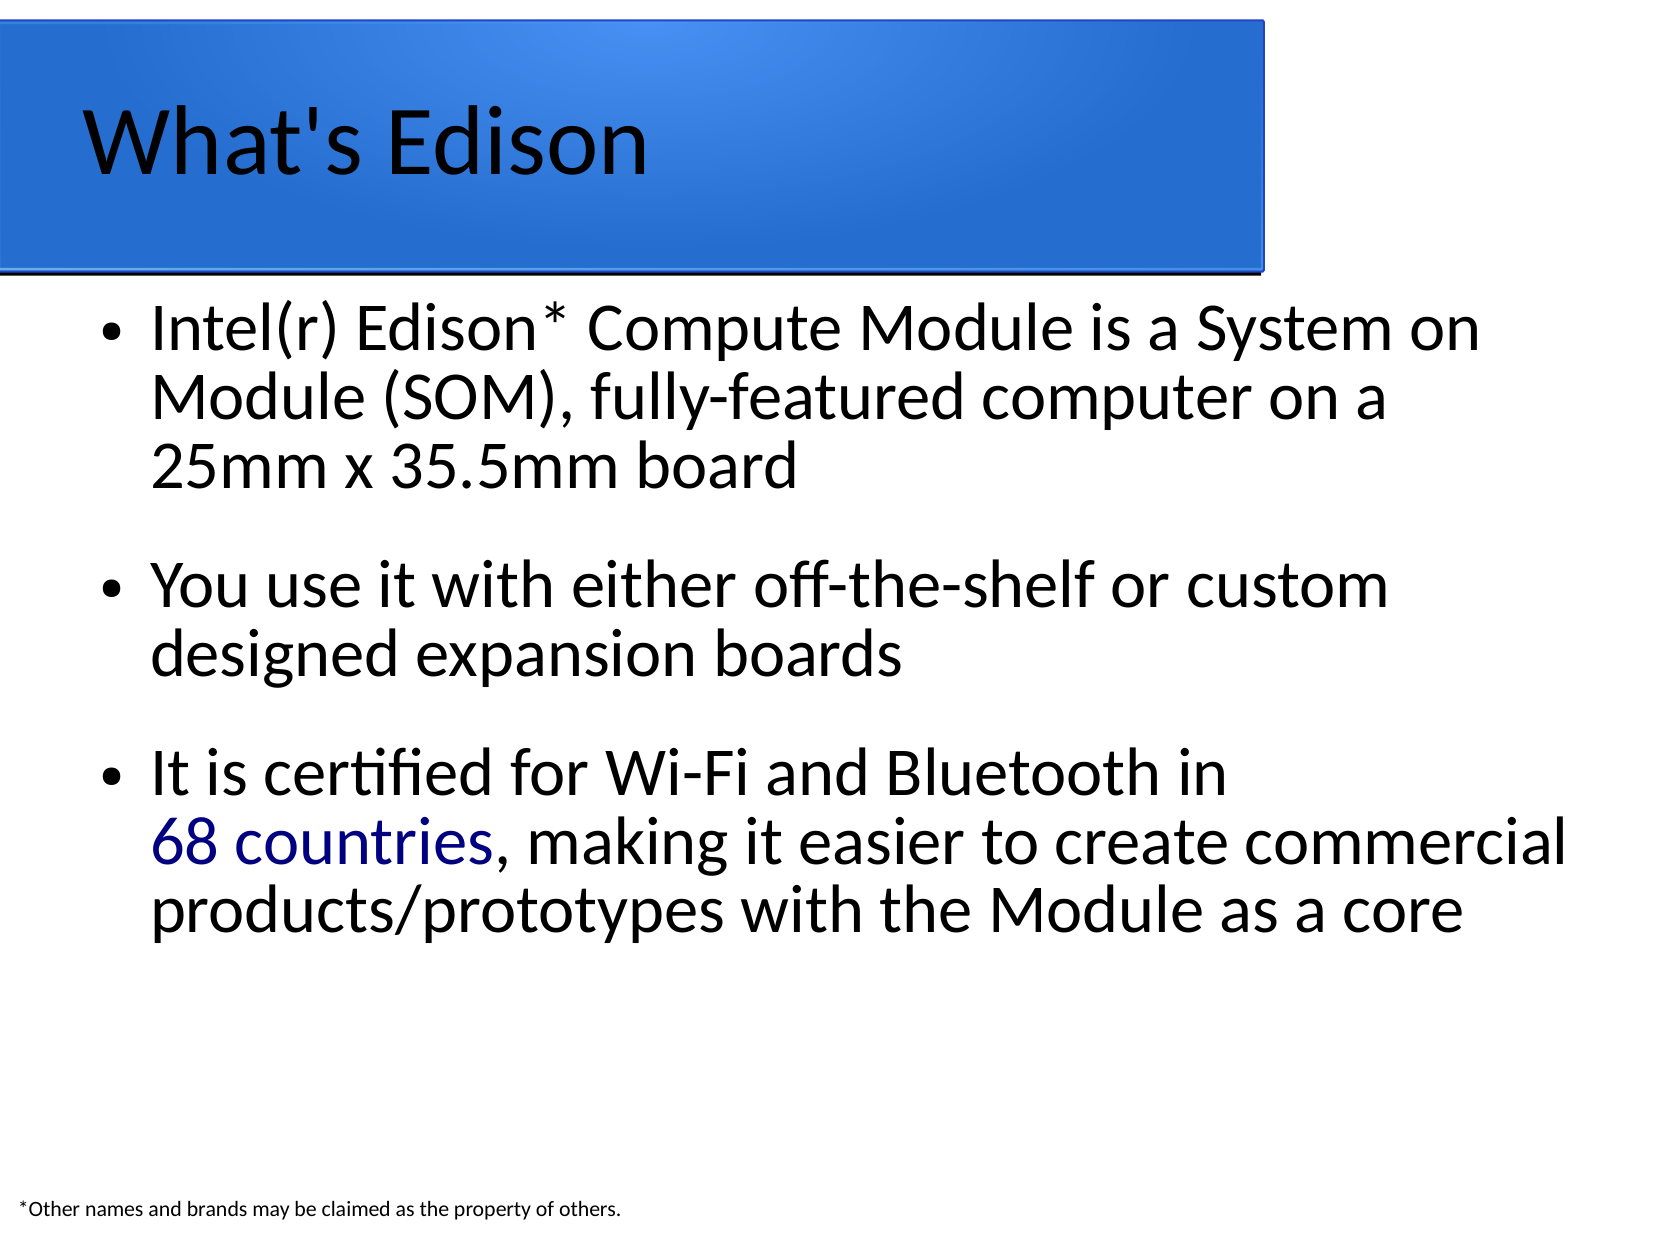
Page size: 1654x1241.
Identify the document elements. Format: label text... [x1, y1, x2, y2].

title What's Edison [82, 47, 1235, 252]
text_box *Other names and brands may be claimed as the property of others. [3, 1192, 638, 1235]
list Intel(r) Edison* Compute Module is a System on Module (SOM), fully-featured computer on a 25mm x 35.5mm board You use it with either off-the-shelf or custom designed expansion boards It is certified for Wi-Fi and Bluetooth in 68 countries, making it easier to create commercial products/prototypes with the Module as a core [82, 299, 1571, 1019]
